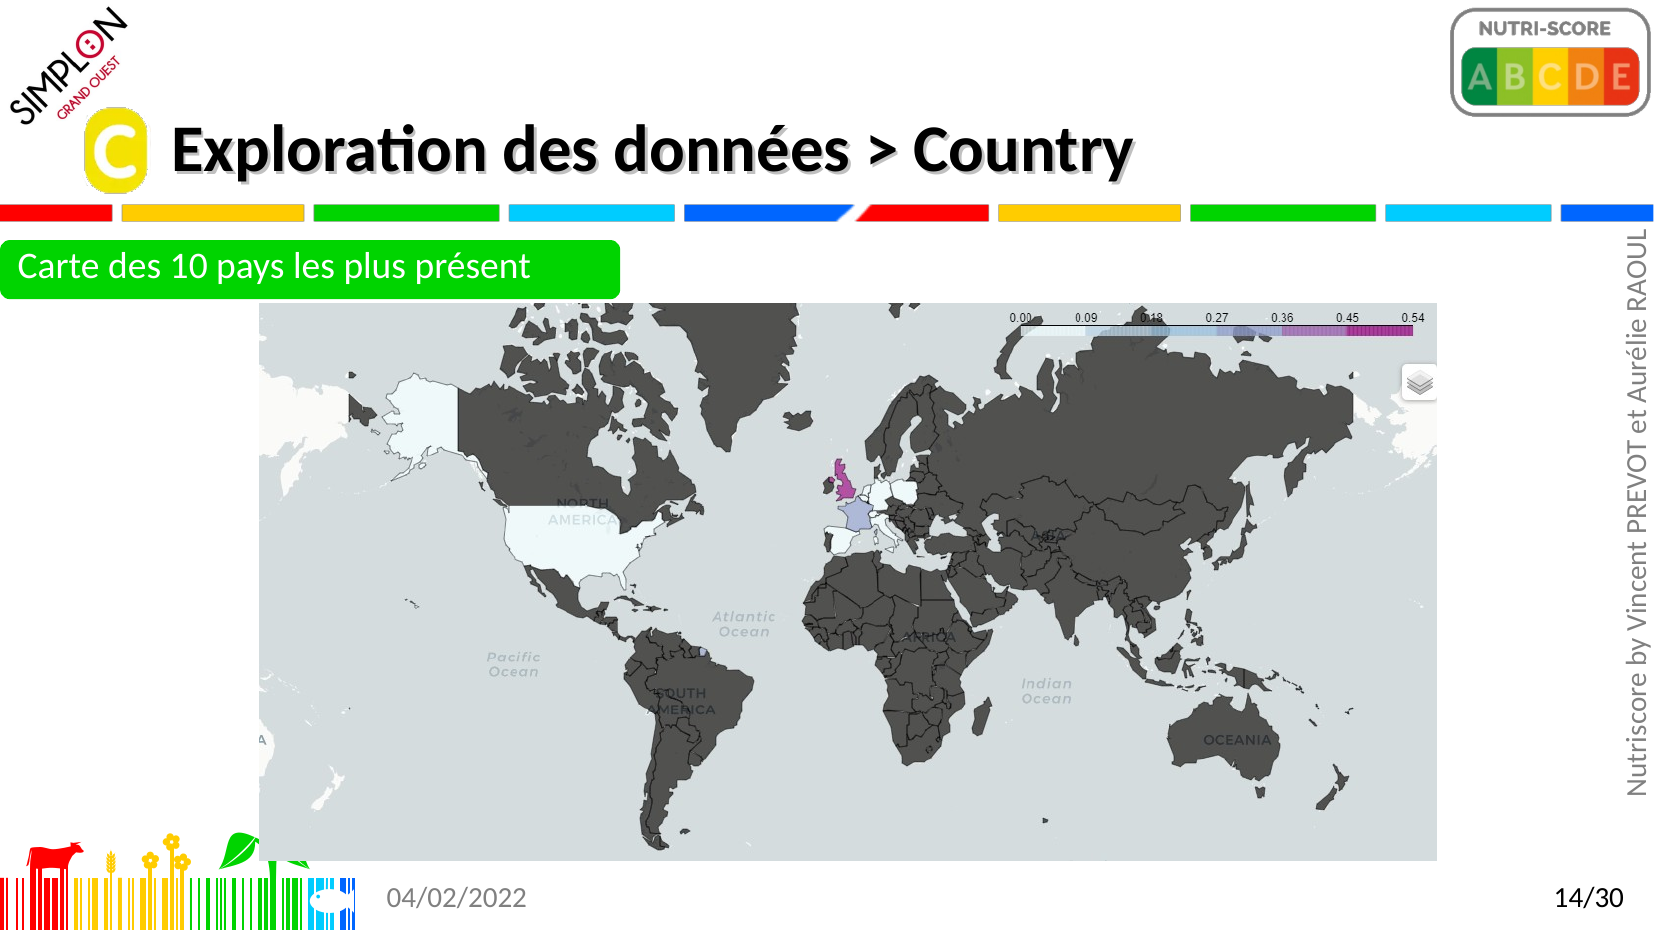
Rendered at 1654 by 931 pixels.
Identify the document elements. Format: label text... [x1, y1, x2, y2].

picture [0, 200, 1654, 225]
title Exploration des données > Country [171, 102, 1654, 207]
picture [1448, 4, 1654, 102]
picture [82, 106, 151, 195]
picture [0, 303, 1437, 930]
text_box Carte des 10 pays les plus présent [0, 240, 621, 300]
picture [2, 2, 147, 147]
